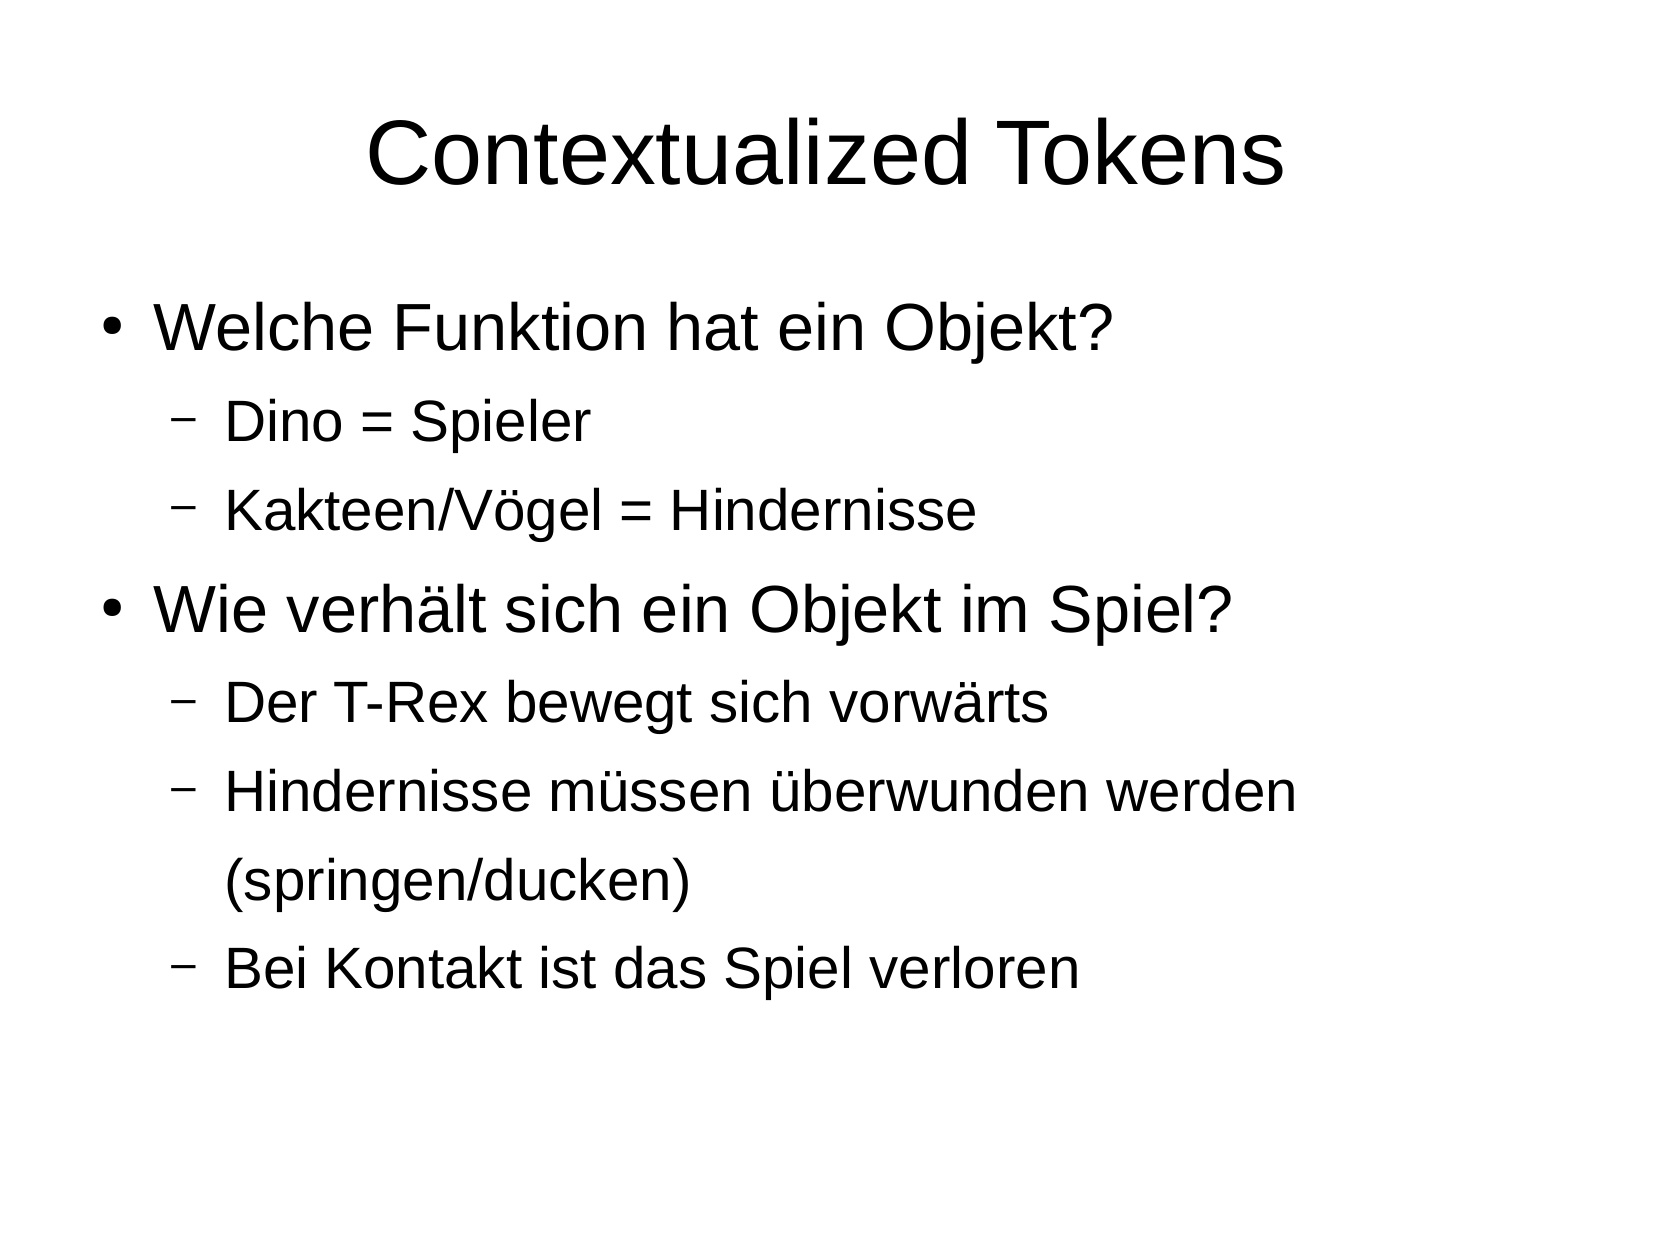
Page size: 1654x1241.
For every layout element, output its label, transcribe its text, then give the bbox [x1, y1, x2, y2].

title Contextualized Tokens [82, 49, 1571, 257]
list Welche Funktion hat ein Objekt? Dino = Spieler Kakteen/Vögel = Hindernisse Wie verhält sich ein Objekt im Spiel? Der T-Rex bewegt sich vorwärts Hindernisse müssen überwunden werden (springen/ducken) Bei Kontakt ist das Spiel verloren [82, 290, 1571, 1010]
